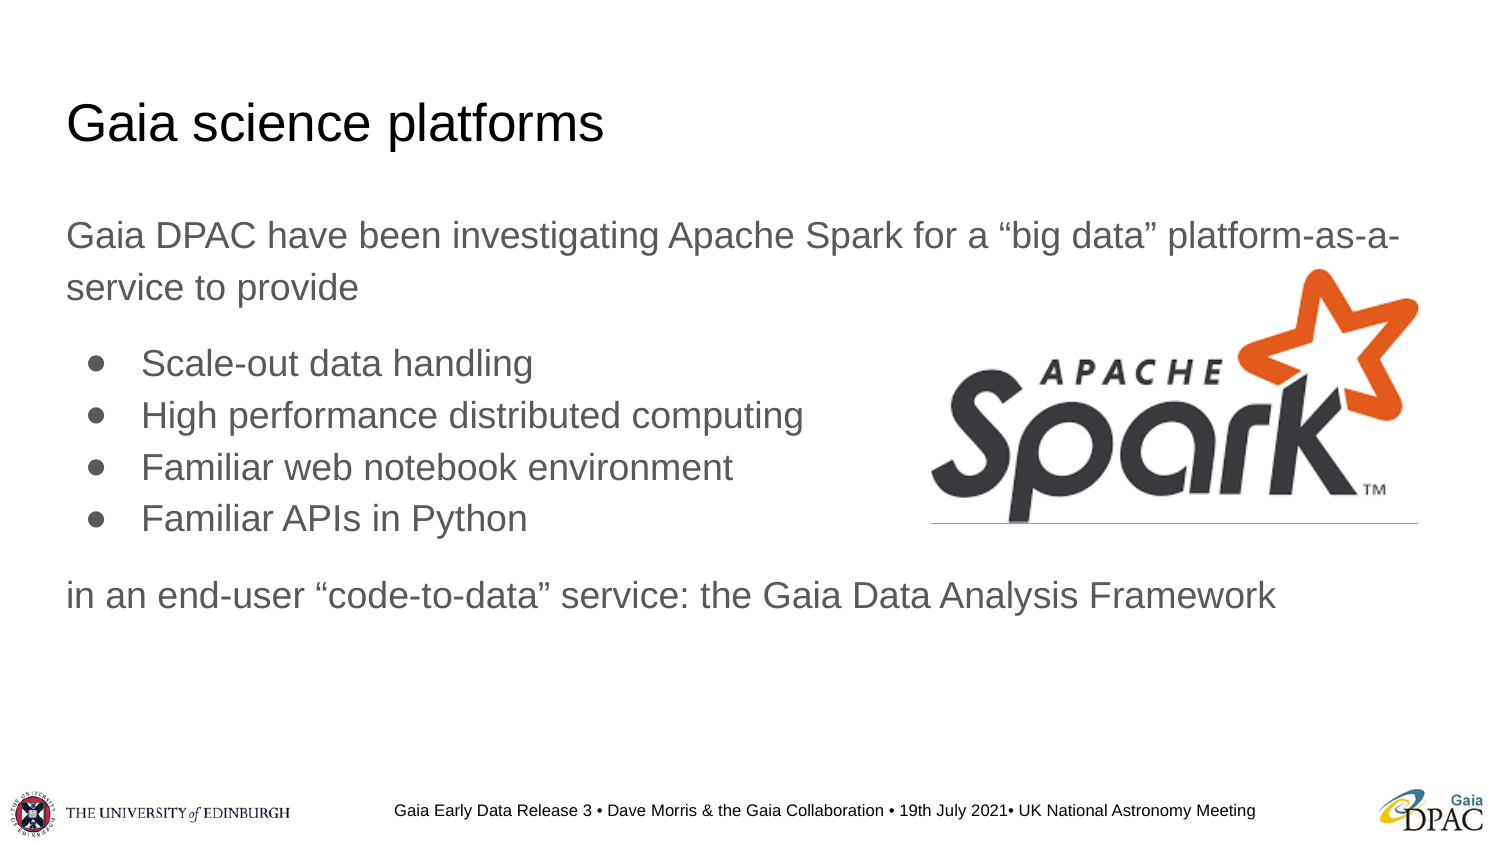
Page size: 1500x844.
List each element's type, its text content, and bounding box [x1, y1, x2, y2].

picture [1366, 775, 1500, 844]
picture [0, 784, 300, 844]
title Gaia science platforms [51, 72, 1449, 167]
picture [931, 269, 1420, 523]
text_box Gaia Early Data Release 3 • Dave Morris & the Gaia Collaboration • 19th July 2021• UK National Astronomy Meeting [379, 782, 1300, 836]
list Gaia DPAC have been investigating Apache Spark for a “big data” platform-as-a-service to provide Scale-out data handling High performance distributed computing Familiar web notebook environment Familiar APIs in Python in an end-user “code-to-data” service: the Gaia Data Analysis Framework [51, 189, 1449, 750]
